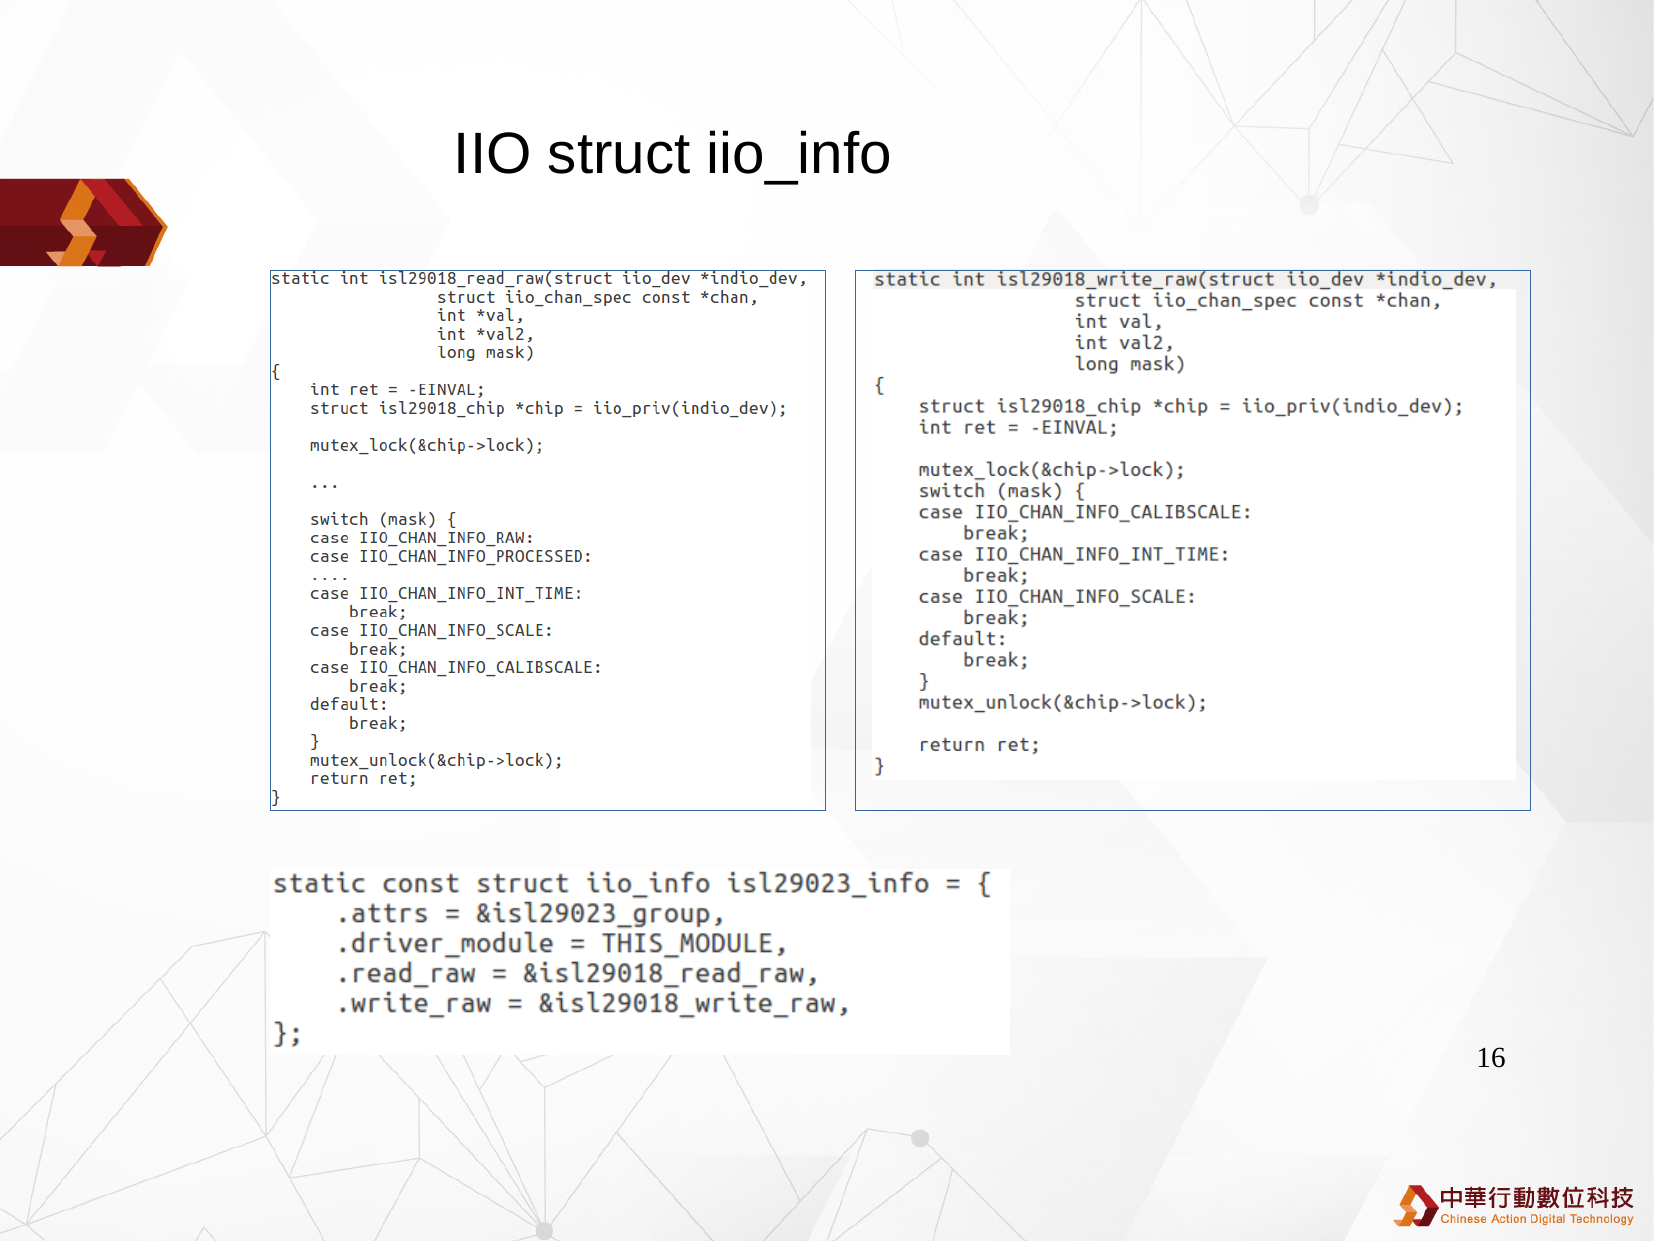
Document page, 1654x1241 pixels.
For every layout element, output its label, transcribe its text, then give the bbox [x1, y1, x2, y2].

title IIO struct iio_info [82, 94, 1264, 213]
picture [0, 0, 1654, 1241]
